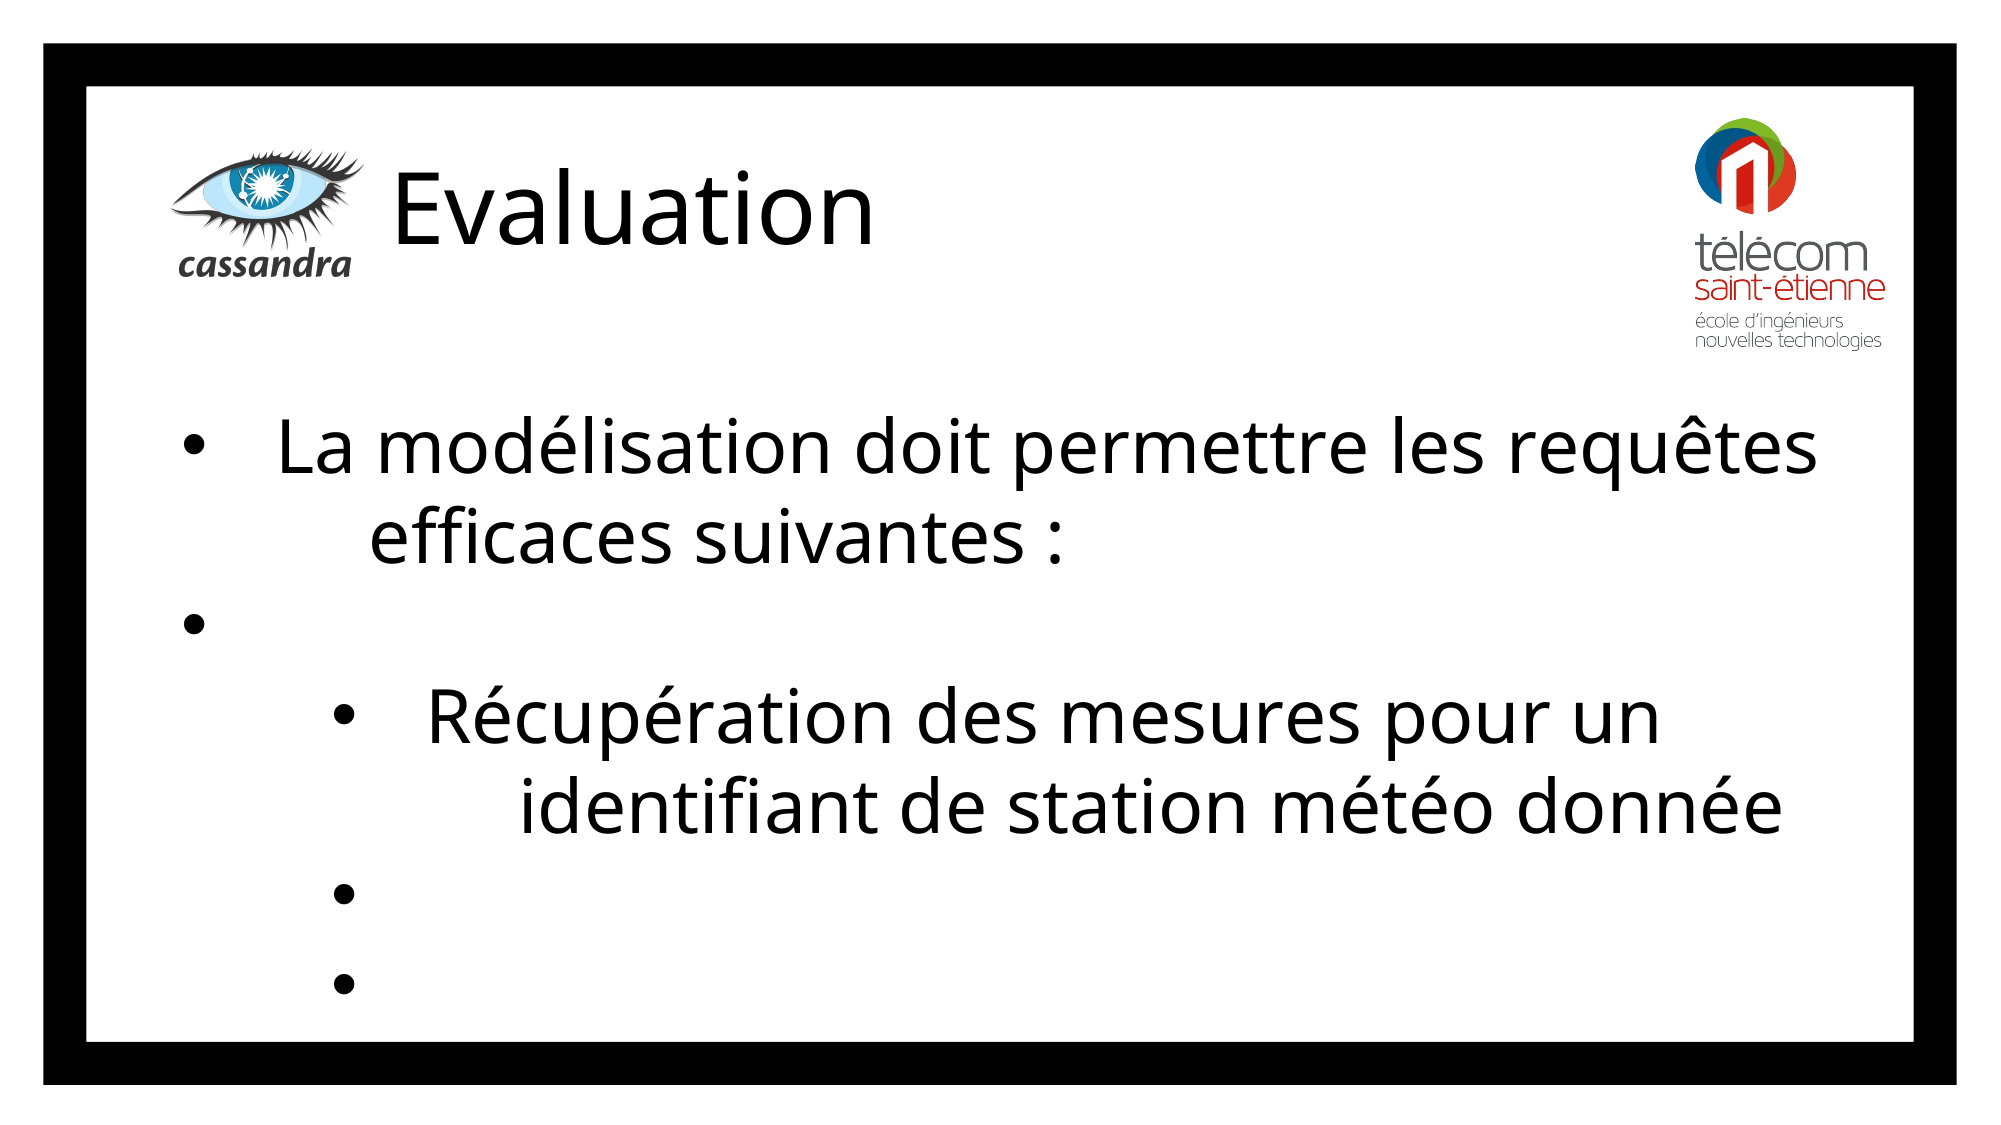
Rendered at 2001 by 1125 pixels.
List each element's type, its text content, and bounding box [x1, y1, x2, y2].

picture [1695, 118, 1885, 351]
picture [166, 144, 368, 280]
text_box La modélisation doit permettre les requêtes efficaces suivantes : Récupération des mesures pour un identifiant de station météo donnée [166, 391, 1849, 1125]
picture [1715, 134, 1730, 138]
title Evaluation [369, 138, 1849, 304]
